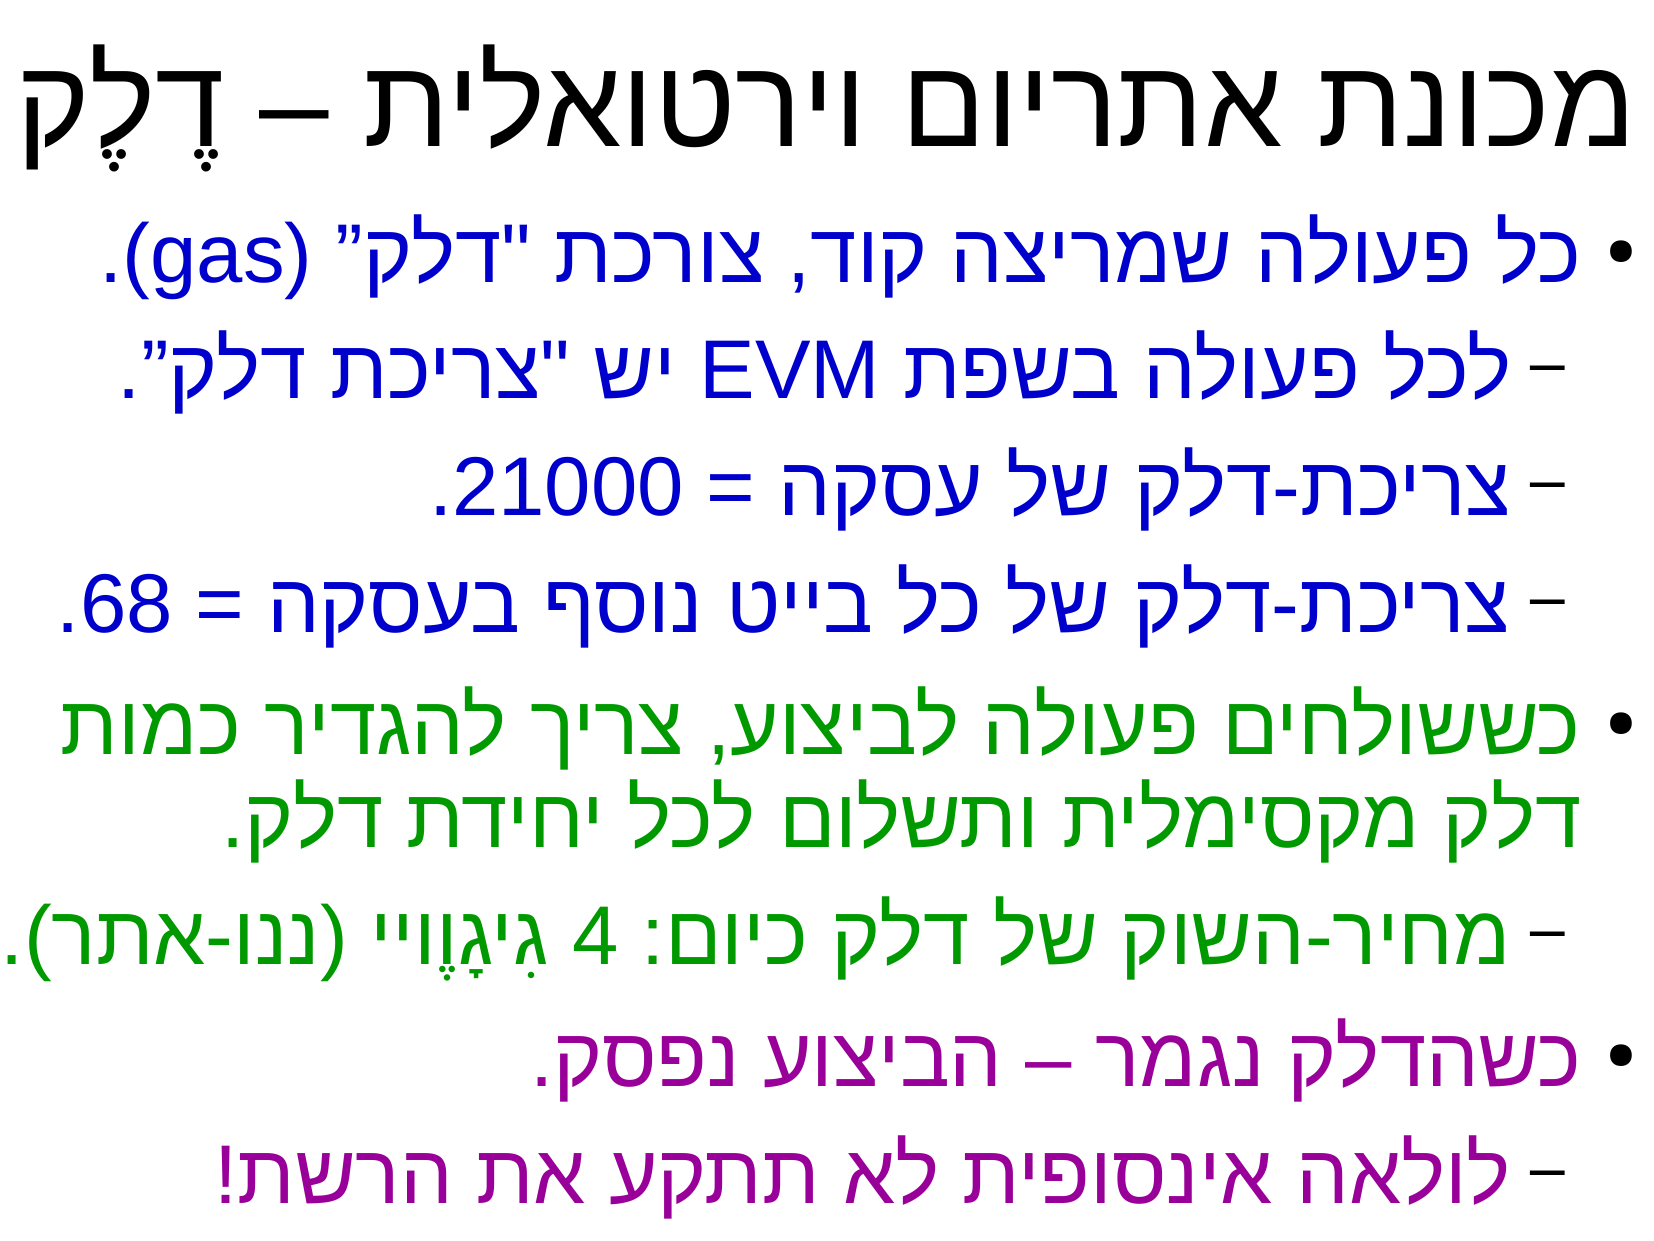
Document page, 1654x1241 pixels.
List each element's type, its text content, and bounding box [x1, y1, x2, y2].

title מכונת אתריום וירטואלית – דֶלֶק [0, 0, 1654, 206]
list כל פעולה שמריצה קוד, צורכת "דלק” (gas). לכל פ עולה בשפת EVM יש "צריכת דלק”. צריכת-דלק של עסקה = 21000. צריכת-דלק של כל בייט נוסף בעסקה = 68. כששולחים פעולה לביצוע, צריך להגדיר כמות דלק מקסימלית ותשלום לכל יחידת דלק. מחיר-השוק של דלק כיום: 4 גִיגָוֶויי (ננו-אתר). כשהדלק נגמר – הביצוע נפסק. לולאה אינסופית לא תתקע את הרשת! [0, 206, 1654, 1241]
